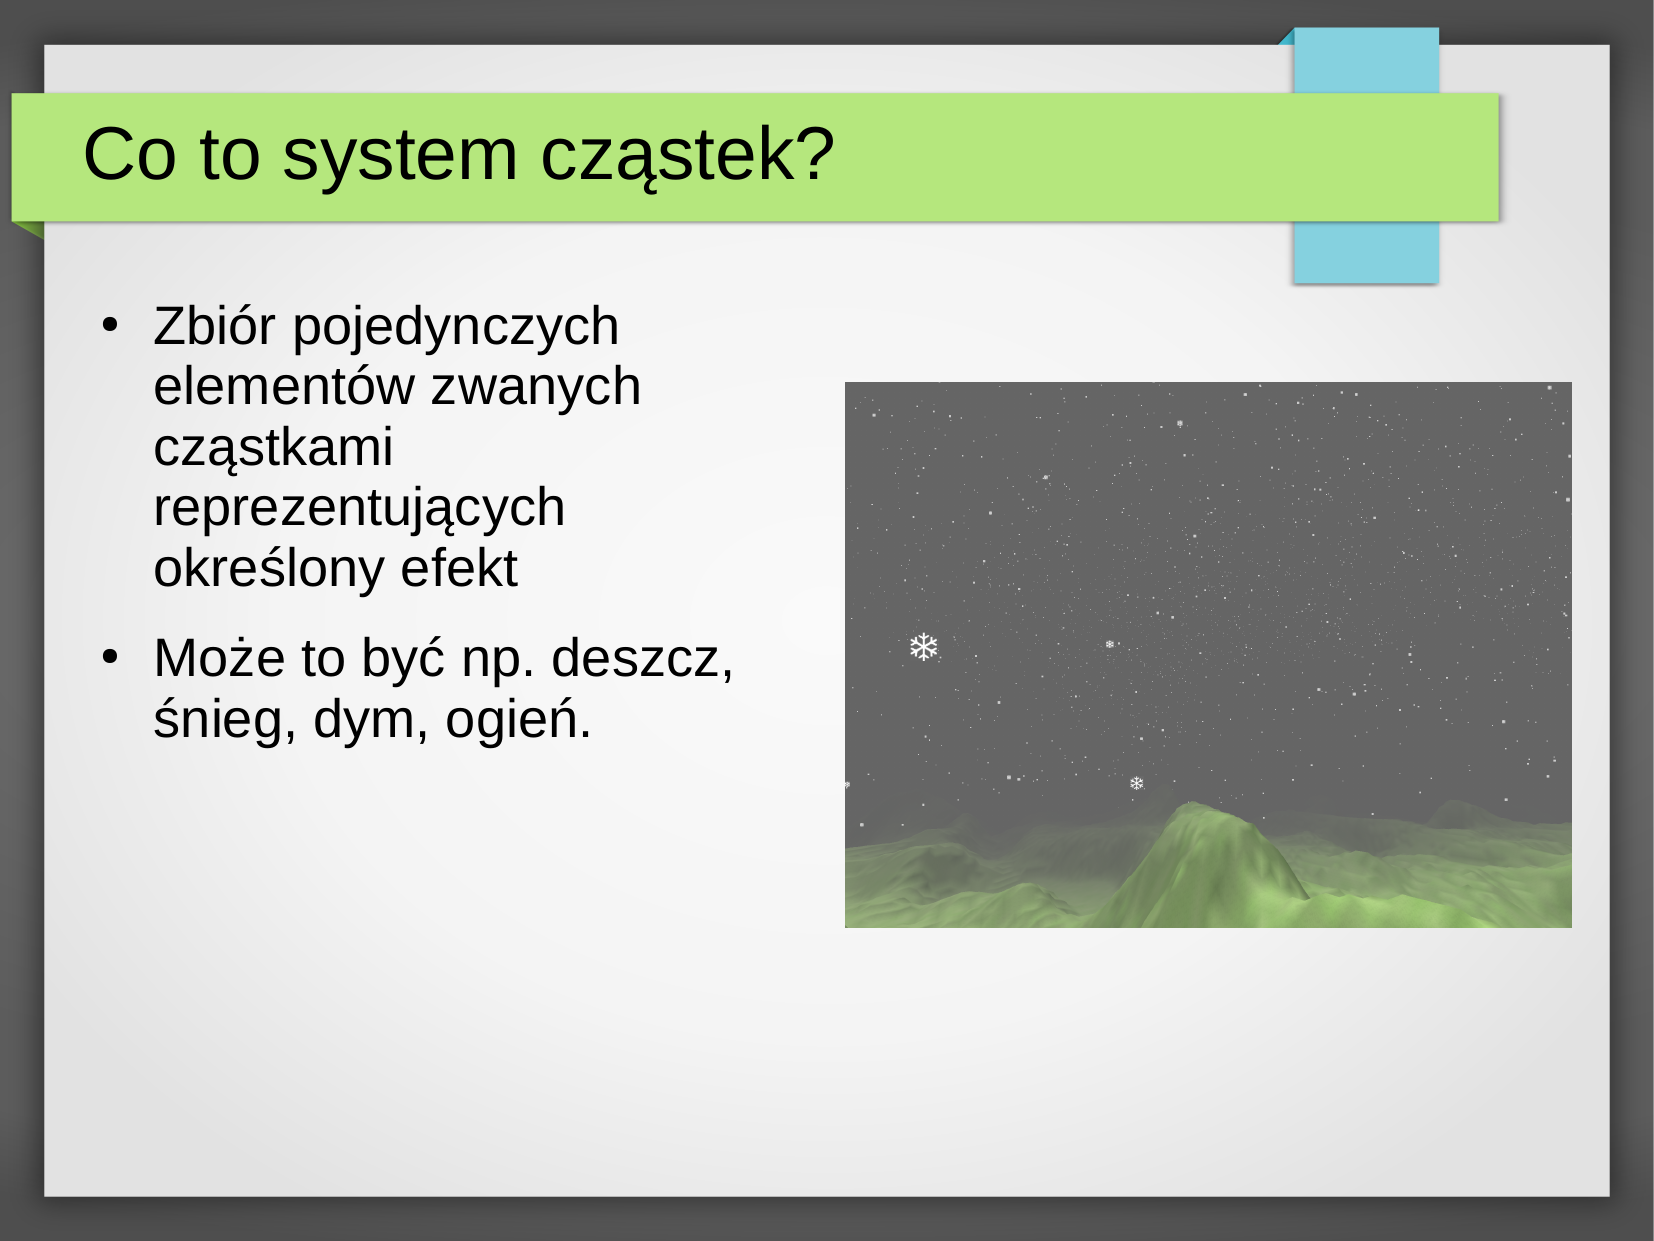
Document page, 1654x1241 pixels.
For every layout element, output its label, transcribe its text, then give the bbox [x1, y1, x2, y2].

picture [0, 0, 1654, 1241]
title Co to system cząstek? [82, 94, 1264, 213]
list Zbiór pojedynczych elementów zwanych cząstkami reprezentujących określony efekt Może to być np. deszcz, śnieg, dym, ogień. [82, 295, 809, 1015]
